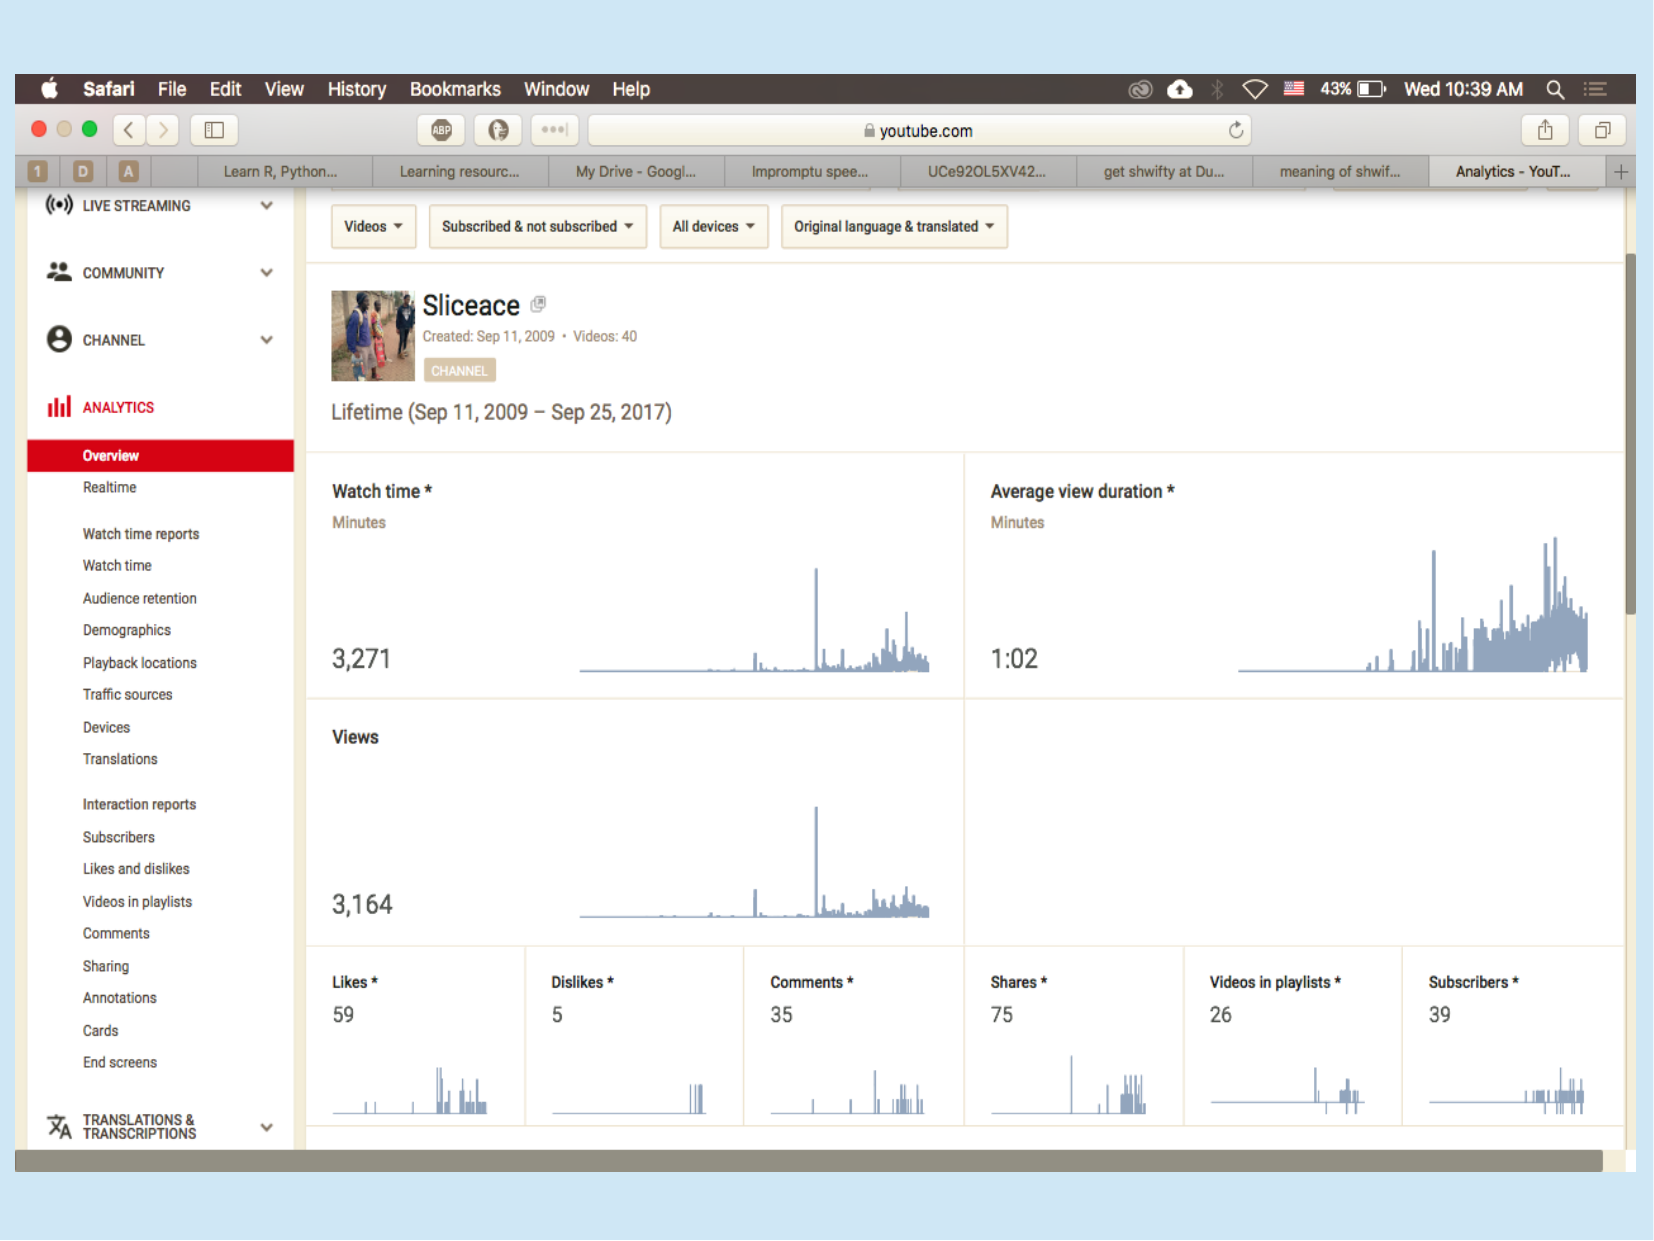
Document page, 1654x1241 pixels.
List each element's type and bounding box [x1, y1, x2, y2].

picture [15, 74, 1636, 1172]
